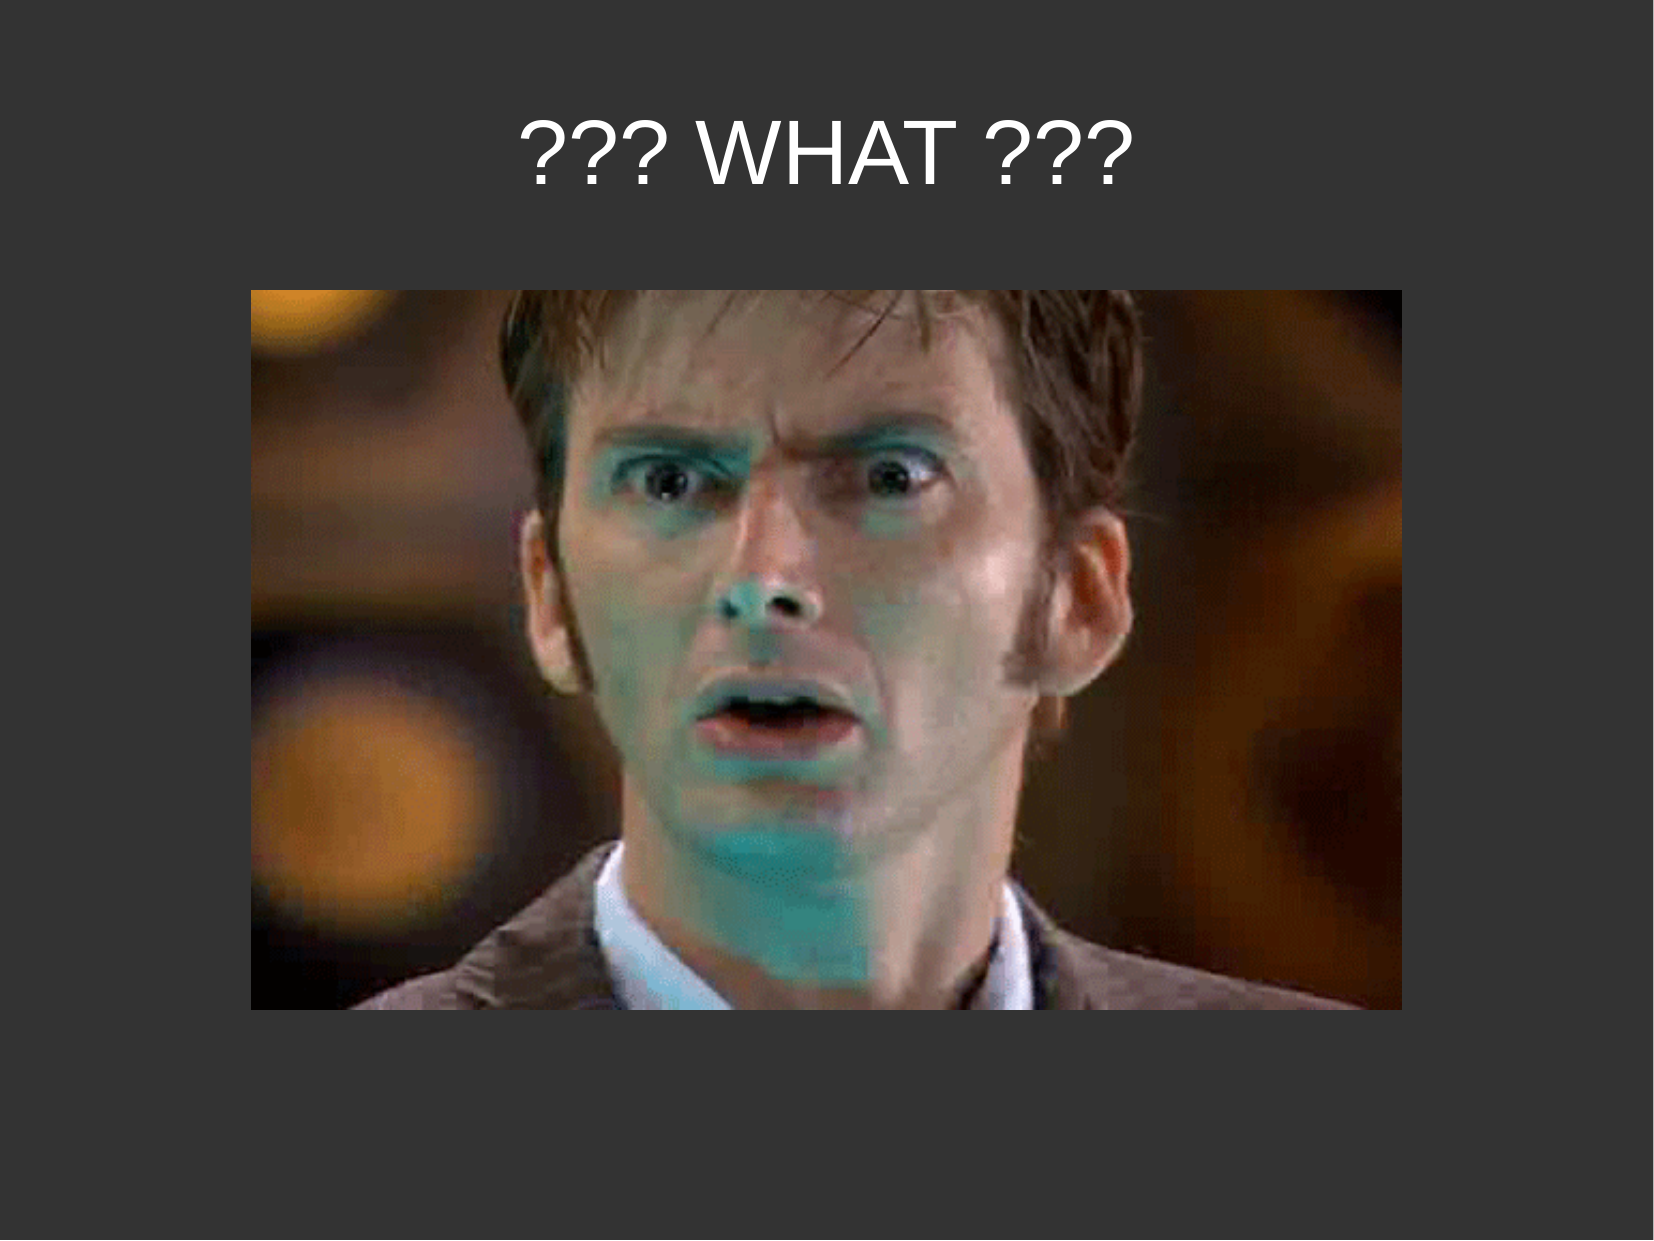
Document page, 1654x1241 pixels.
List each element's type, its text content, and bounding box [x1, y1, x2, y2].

picture [251, 290, 1402, 1010]
title ??? WHAT ??? [82, 49, 1571, 257]
